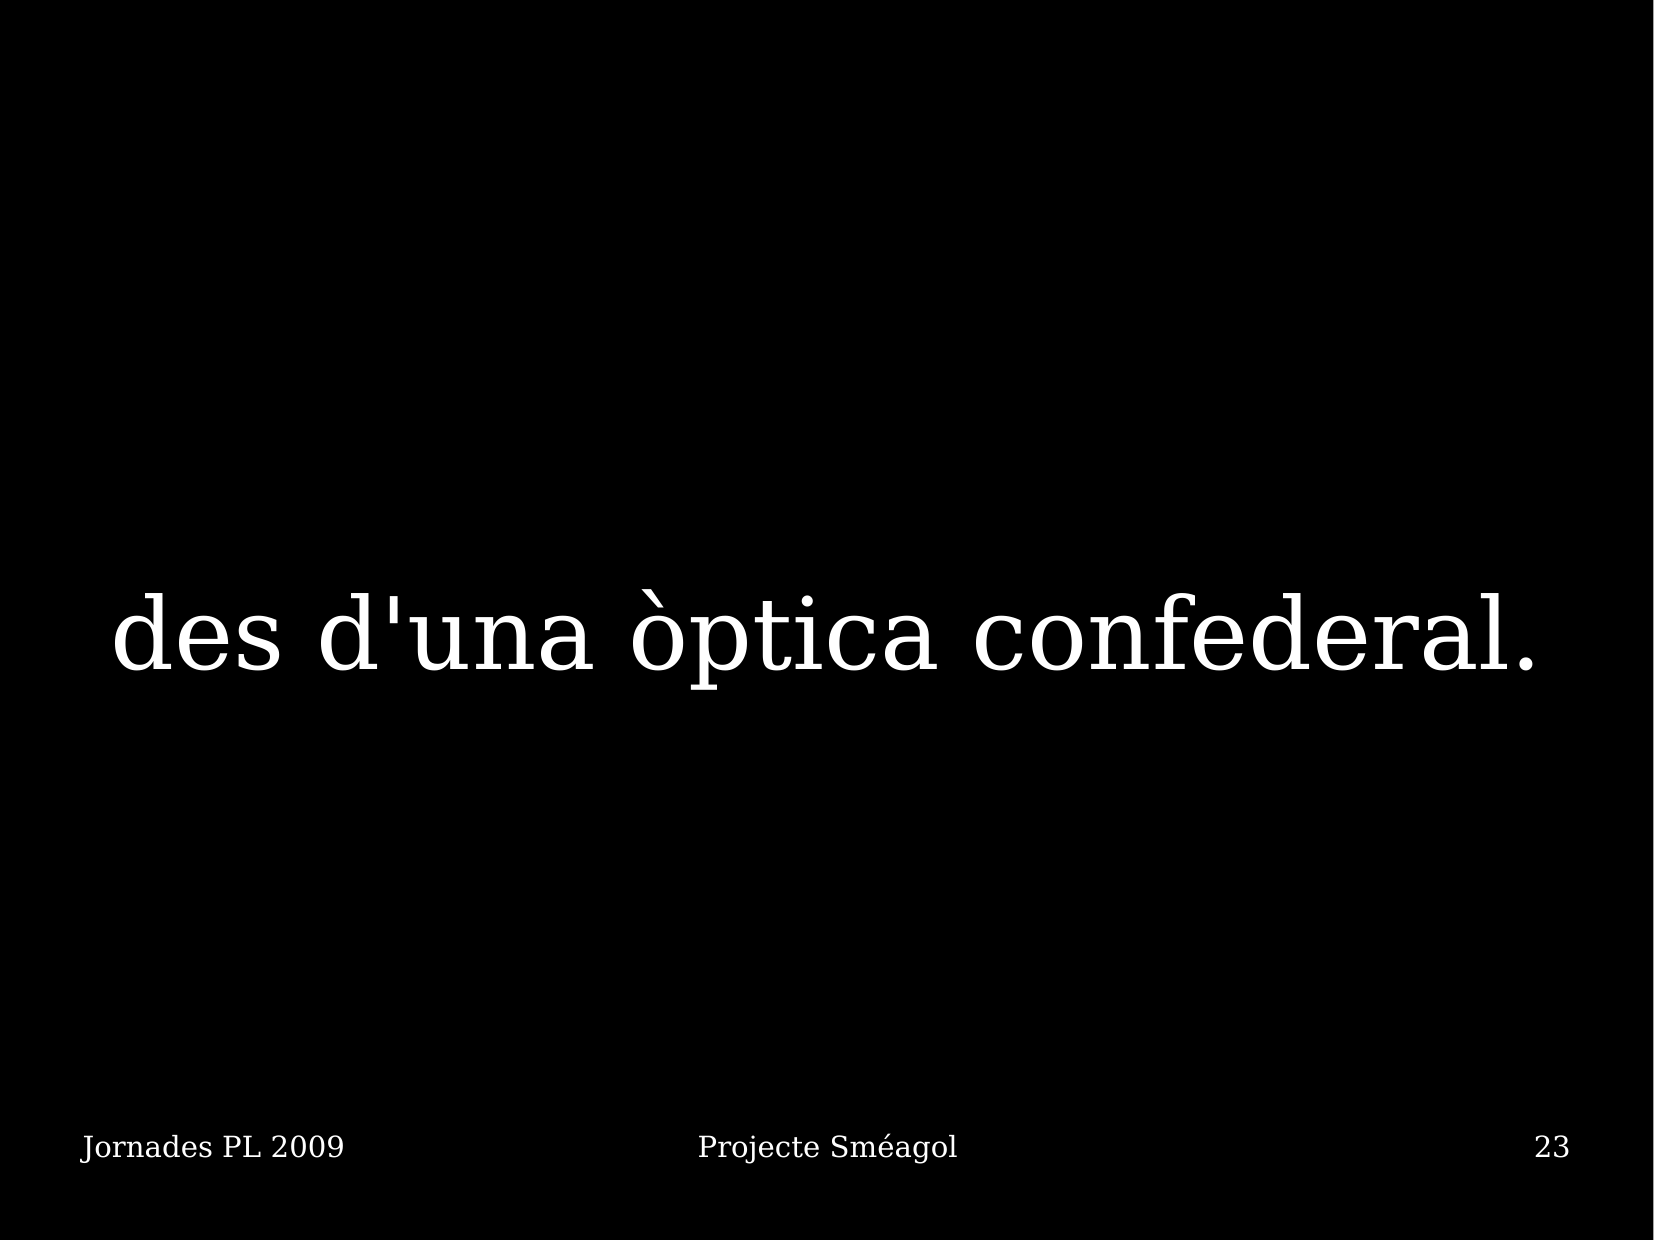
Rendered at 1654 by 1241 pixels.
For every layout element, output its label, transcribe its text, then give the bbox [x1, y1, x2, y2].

title des d'una òptica confederal. [59, 529, 1595, 711]
